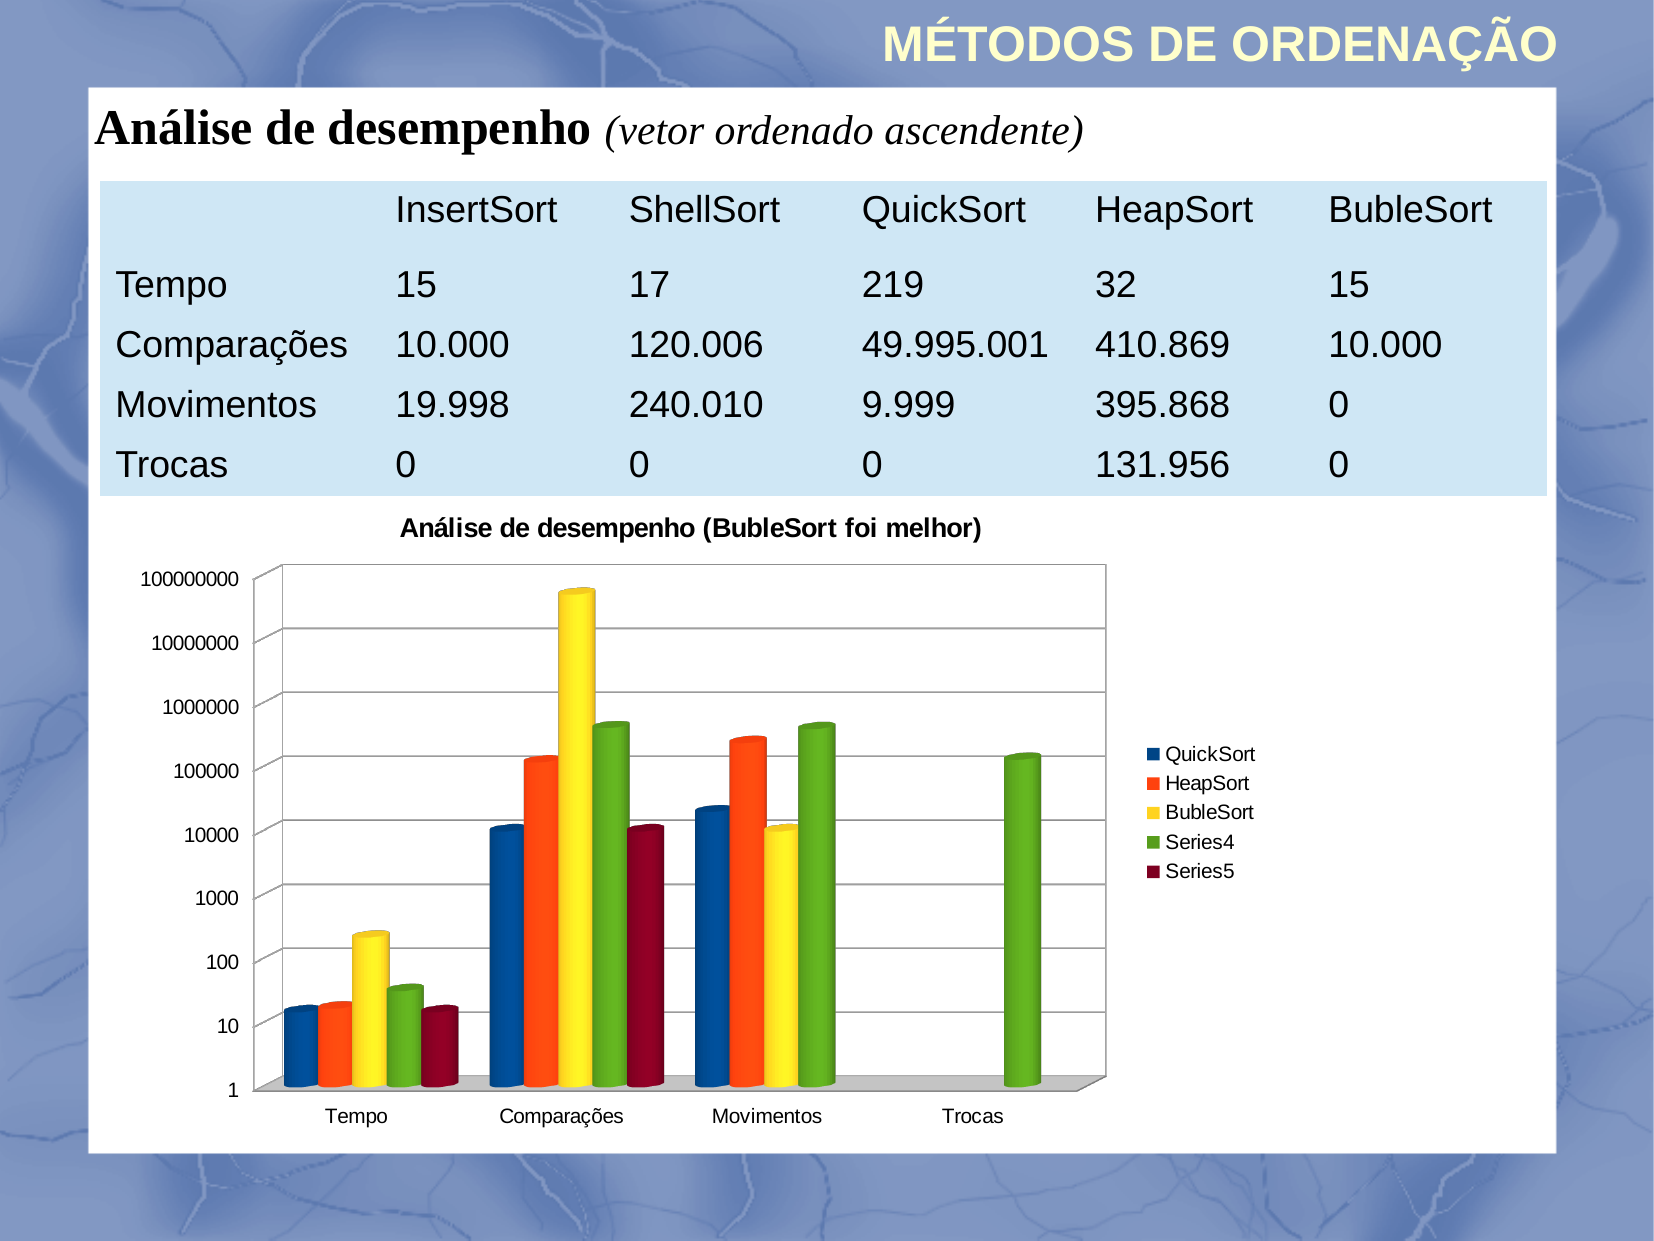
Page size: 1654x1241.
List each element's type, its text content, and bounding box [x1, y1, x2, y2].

table_cell 240.010 [614, 376, 847, 436]
table_cell 32 [1080, 256, 1313, 316]
table_cell 0 [1313, 376, 1547, 436]
table_cell 10.000 [1313, 316, 1547, 376]
table_cell 10.000 [380, 316, 614, 376]
table_cell 0 [847, 436, 1080, 496]
chart [106, 496, 1276, 1142]
table_cell 395.868 [1080, 376, 1313, 436]
table_cell Movimentos [100, 376, 380, 436]
table_header HeapSort [1080, 181, 1313, 256]
table_header QuickSort [847, 181, 1080, 256]
table_cell 9.999 [847, 376, 1080, 436]
table_cell 19.998 [380, 376, 614, 436]
table_cell 0 [380, 436, 614, 496]
table_cell 131.956 [1080, 436, 1313, 496]
table_cell 49.995.001 [847, 316, 1080, 376]
picture [0, 0, 1654, 1241]
table_cell Comparações [100, 316, 380, 376]
text_box MÉTODOS DE ORDENAÇÃO [141, 0, 1559, 83]
table_cell 17 [614, 256, 847, 316]
text_box Análise de desempenho (vetor ordenado ascendente) [94, 94, 1548, 1146]
table_cell 0 [614, 436, 847, 496]
table_cell 219 [847, 256, 1080, 316]
table_cell 120.006 [614, 316, 847, 376]
table_header BubleSort [1313, 181, 1547, 256]
table_cell Trocas [100, 436, 380, 496]
table_cell 15 [380, 256, 614, 316]
table_cell 410.869 [1080, 316, 1313, 376]
table_header ShellSort [614, 181, 847, 256]
table_header InsertSort [380, 181, 614, 256]
table_header [100, 181, 380, 256]
table_cell Tempo [100, 256, 380, 316]
table_cell 15 [1313, 256, 1547, 316]
table_cell 0 [1313, 436, 1547, 496]
